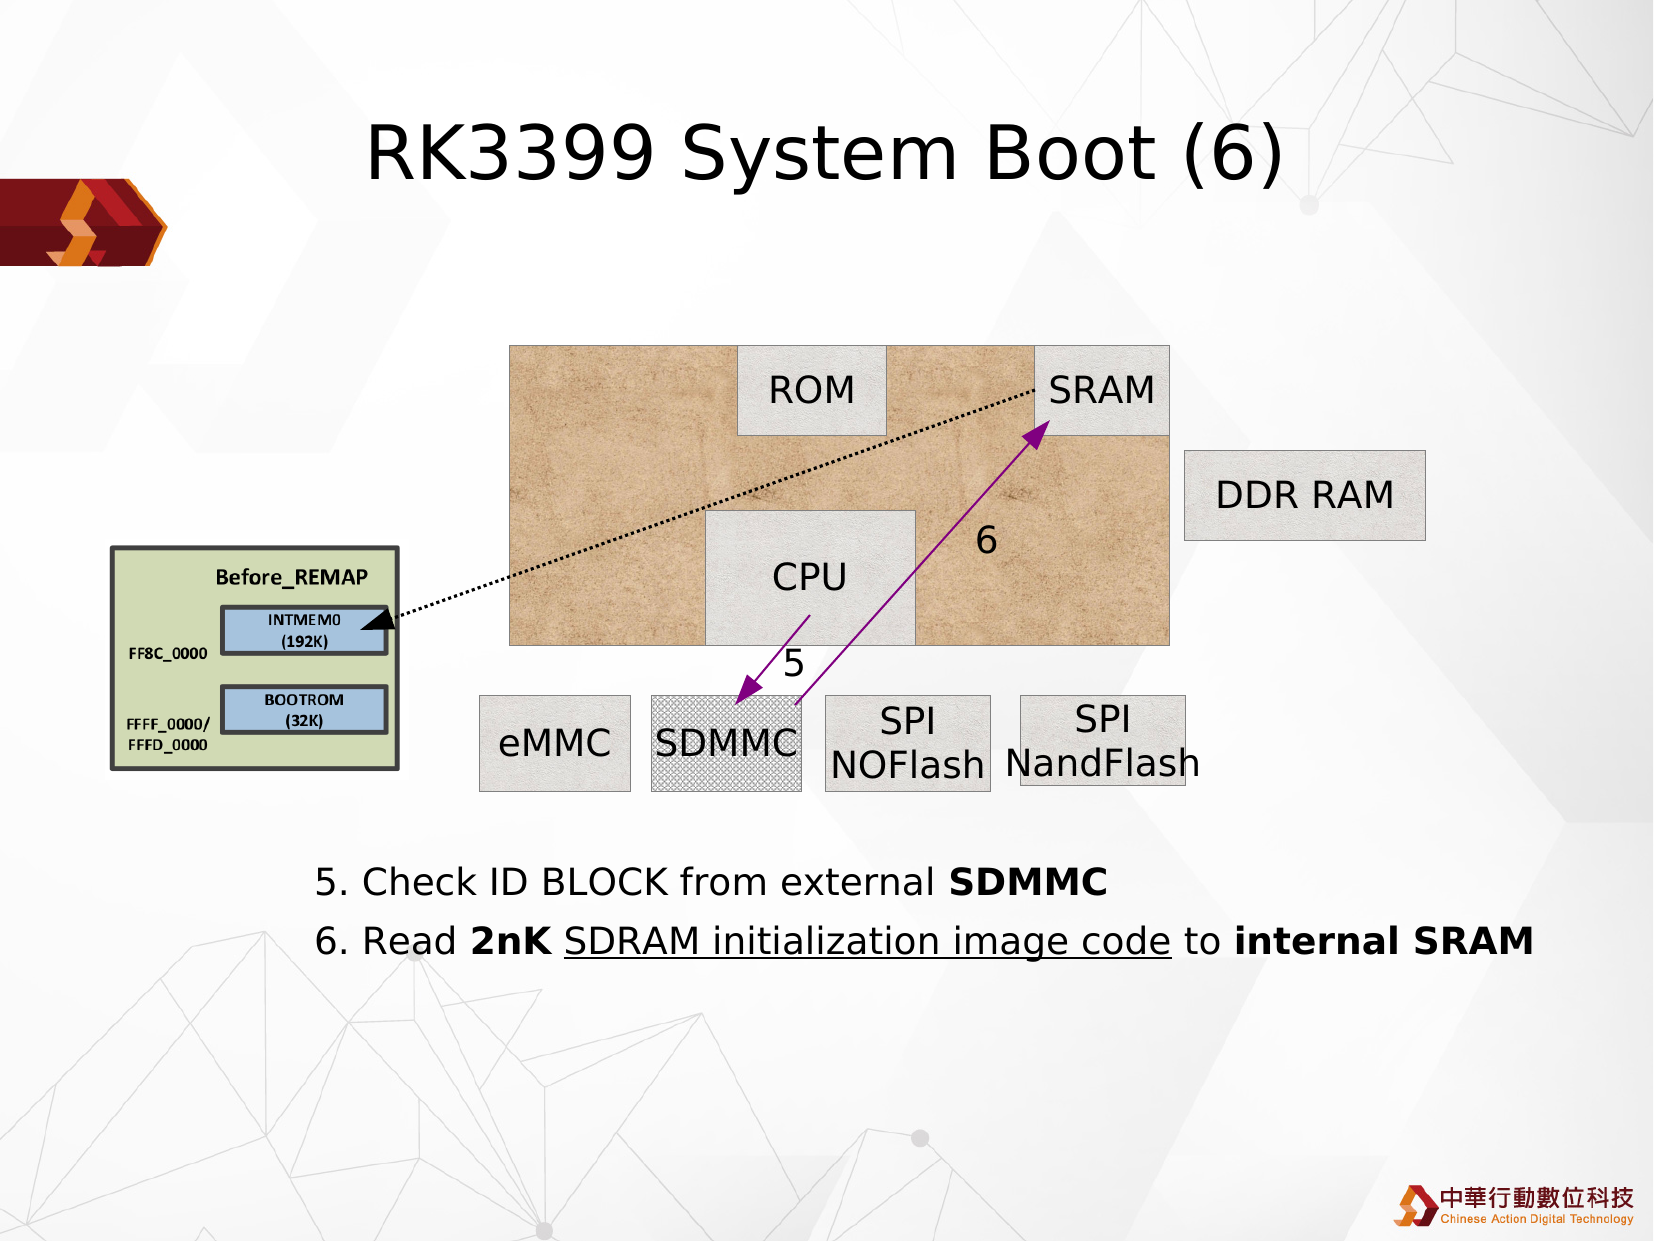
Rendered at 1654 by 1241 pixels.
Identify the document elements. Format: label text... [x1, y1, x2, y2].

text_box ROM [737, 345, 887, 436]
text_box SDMMC [651, 695, 802, 792]
text_box SPI NOFlash [825, 695, 991, 792]
text_box SPI NandFlash [1020, 695, 1186, 786]
title RK3399 System Boot (6) [82, 49, 1570, 257]
text_box CPU [851, 573, 916, 646]
text_box SRAM [1034, 345, 1170, 436]
text_box 5 [767, 633, 828, 693]
text_box 5. Check ID BLOCK from external SDMMC [299, 852, 1261, 956]
text_box 5 [809, 671, 828, 693]
text_box 6 [960, 511, 1021, 571]
text_box [509, 345, 1034, 646]
text_box DDR RAM [1184, 450, 1426, 541]
text_box 6. Read 2nK SDRAM initialization image code to internal SRAM [299, 911, 1582, 1015]
text_box [916, 436, 1170, 646]
text_box eMMC [479, 695, 631, 792]
picture [0, 0, 1654, 1241]
text_box CPU [705, 510, 916, 646]
